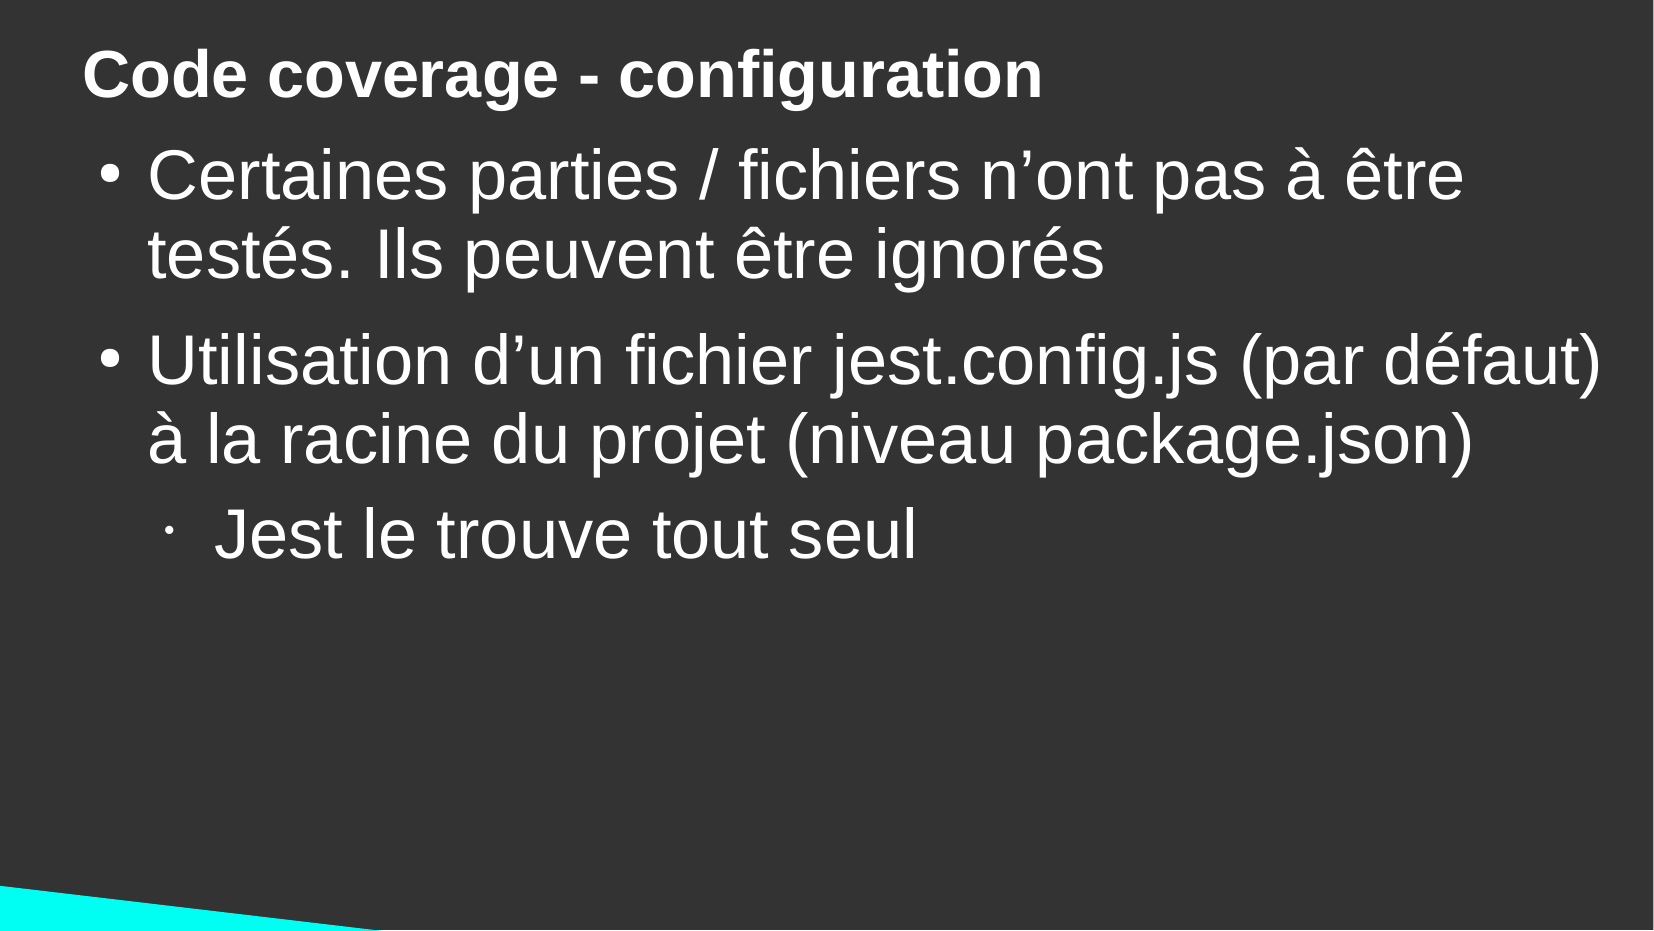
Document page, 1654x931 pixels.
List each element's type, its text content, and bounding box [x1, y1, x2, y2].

title Code coverage - configuration [82, 37, 1571, 112]
list Certaines parties / fichiers n’ont pas à être testés. Ils peuvent être ignorés Utilisation d’un fichier jest.config.js (par défaut) à la racine du projet (niveau package.json) Jest le trouve tout seul [80, 135, 1619, 603]
text_box [0, 885, 384, 931]
